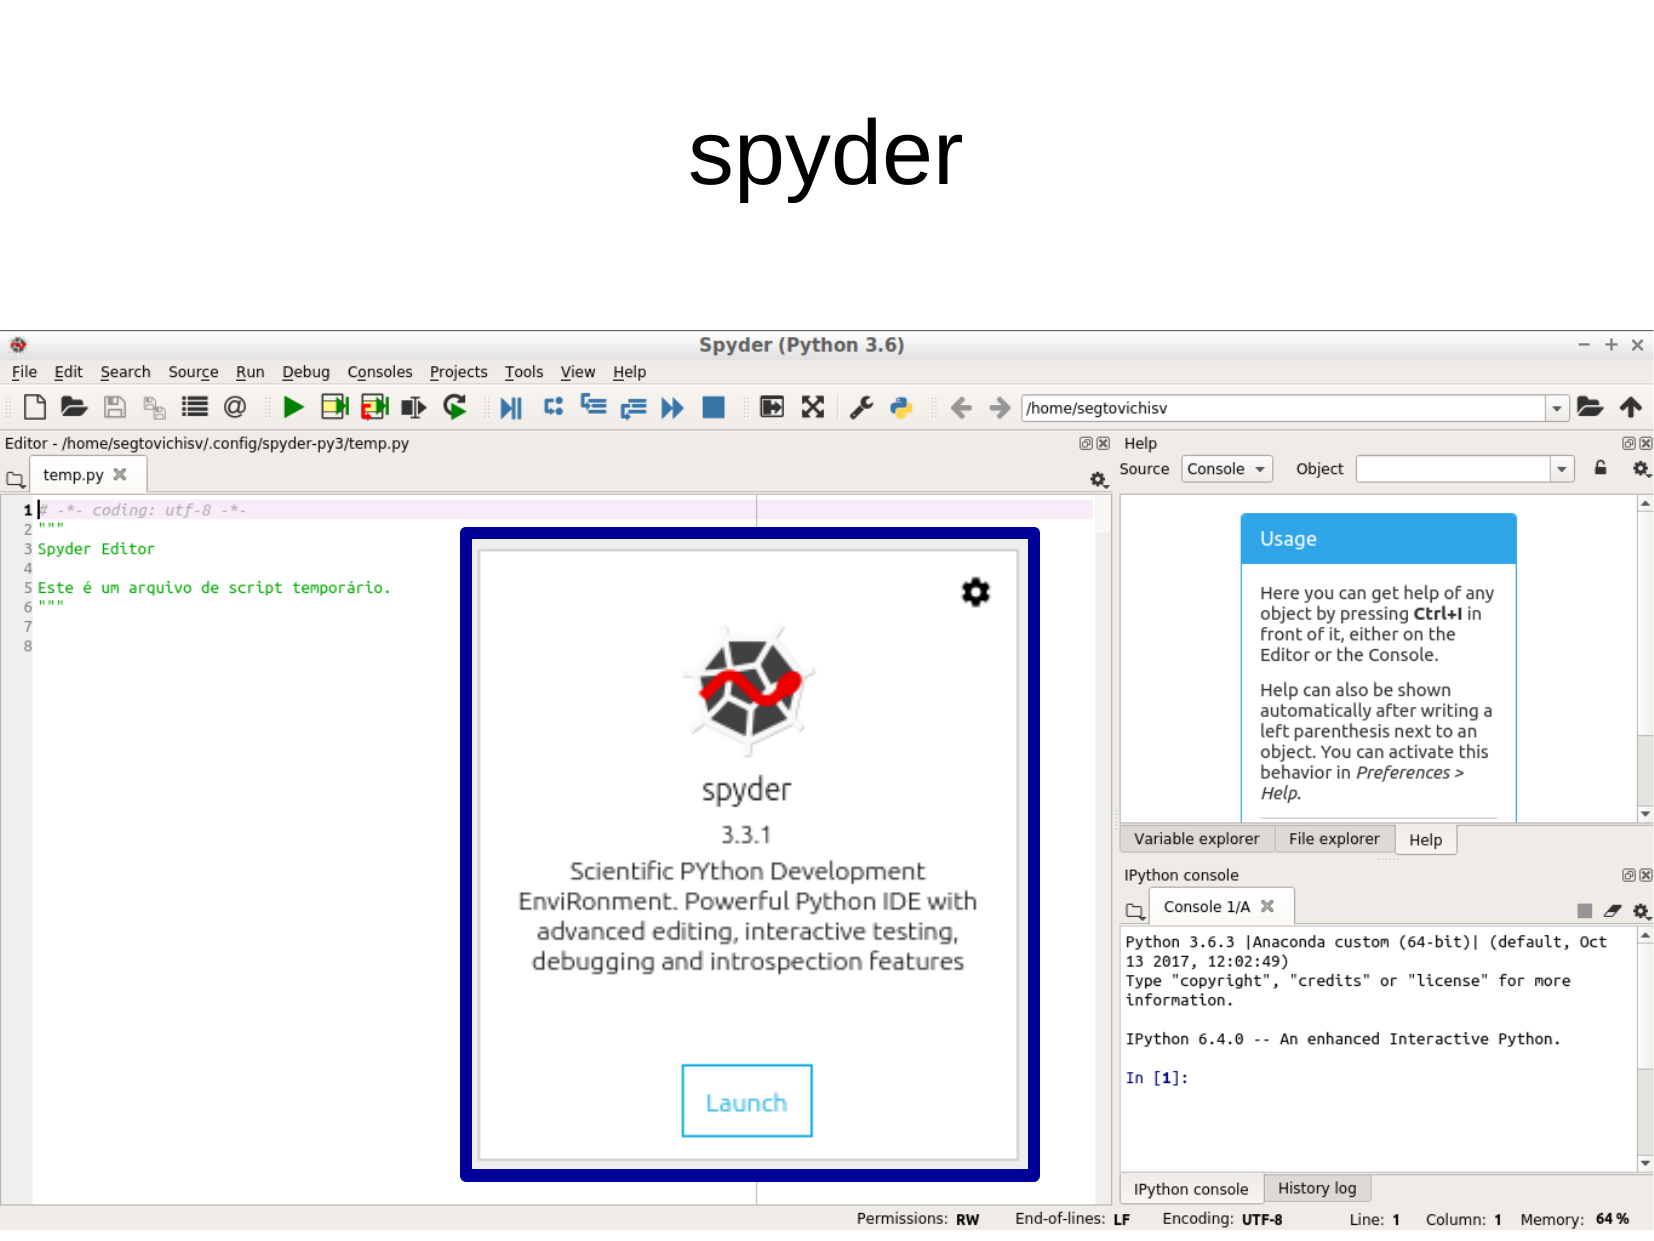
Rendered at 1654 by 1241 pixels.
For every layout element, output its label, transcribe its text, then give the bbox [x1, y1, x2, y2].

picture [0, 330, 1654, 1230]
title spyder [82, 49, 1571, 257]
